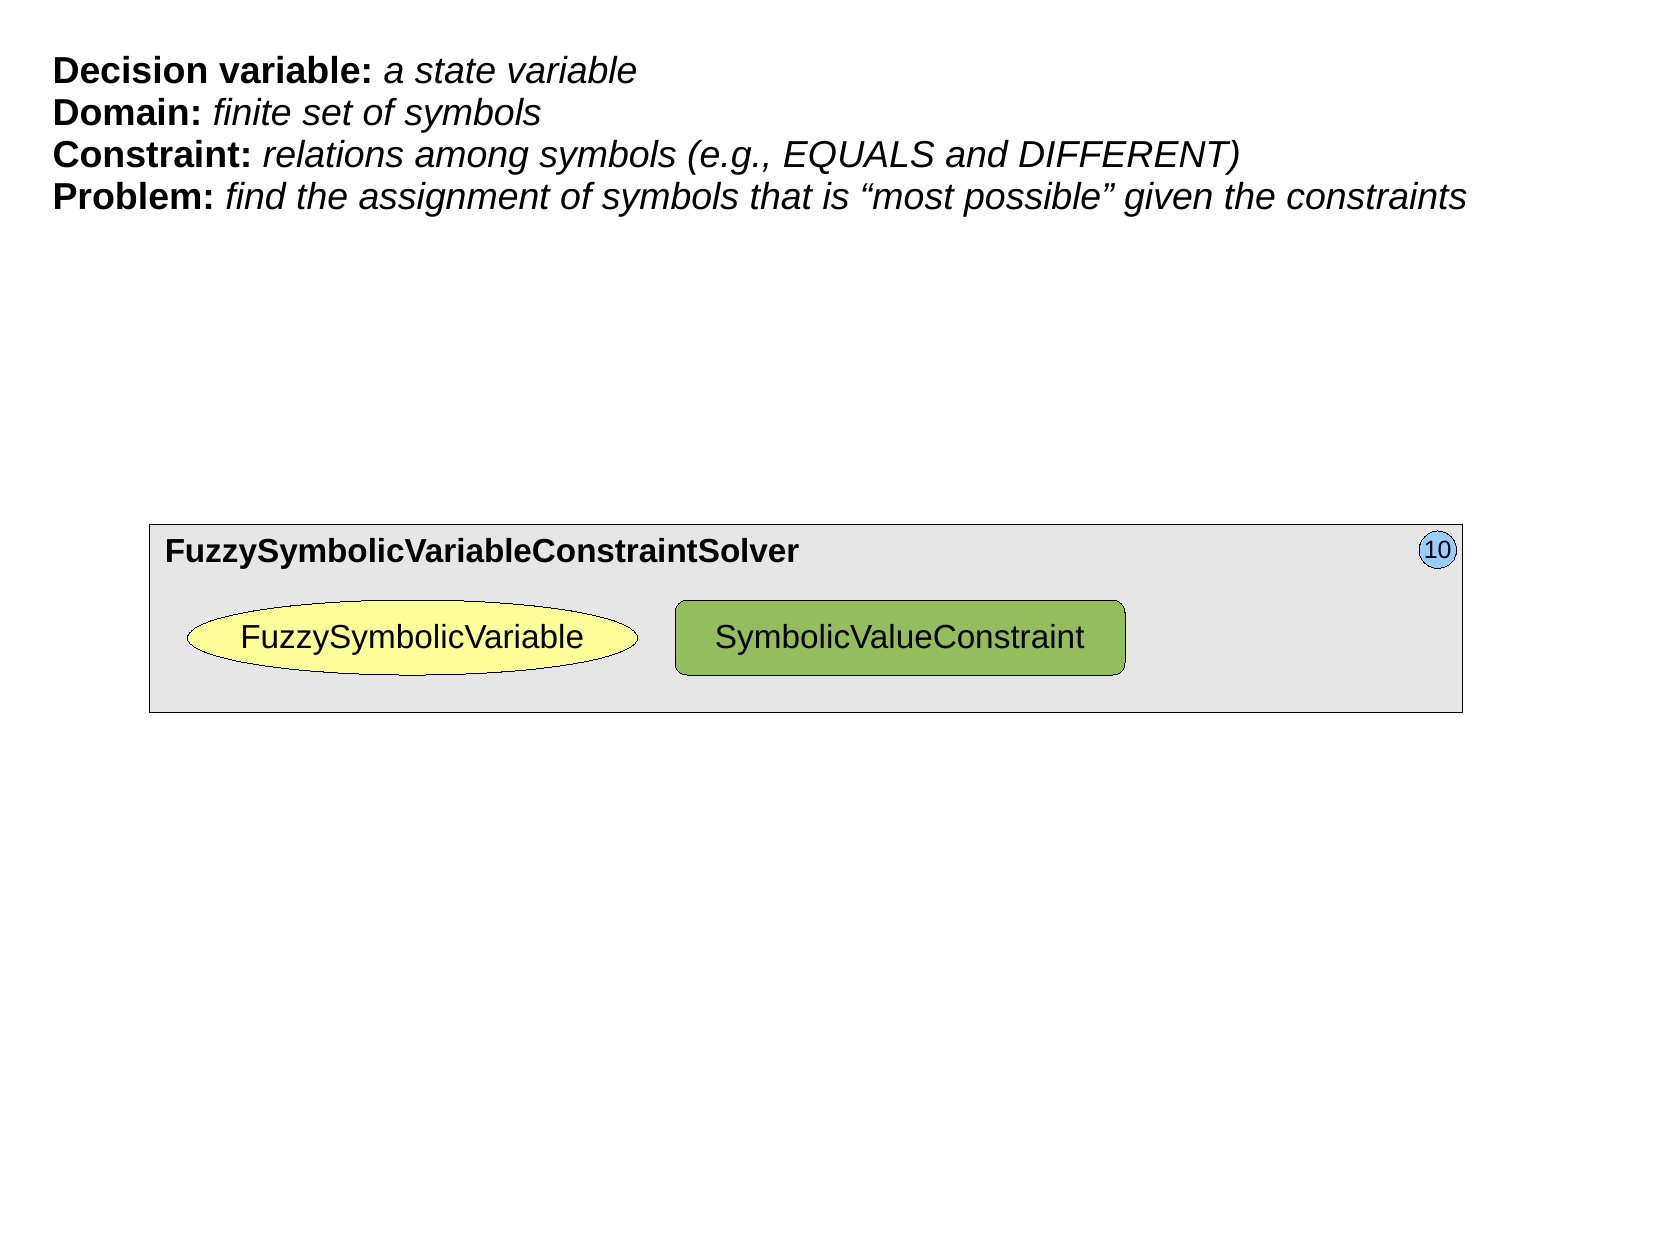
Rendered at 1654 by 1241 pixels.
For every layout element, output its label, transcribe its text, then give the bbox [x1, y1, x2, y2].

text_box 10 [1419, 530, 1457, 569]
text_box SymbolicValueConstraint [675, 600, 1126, 676]
text_box FuzzySymbolicVariable [187, 600, 638, 676]
text_box Decision variable: a state variable Domain: finite set of symbols Constraint: relations among symbols (e.g., EQUALS and DIFFERENT) Problem: find the assignment of symbols that is “most possible” given the constraints [37, 42, 1483, 226]
text_box FuzzySymbolicVariableConstraintSolver [149, 524, 1463, 713]
